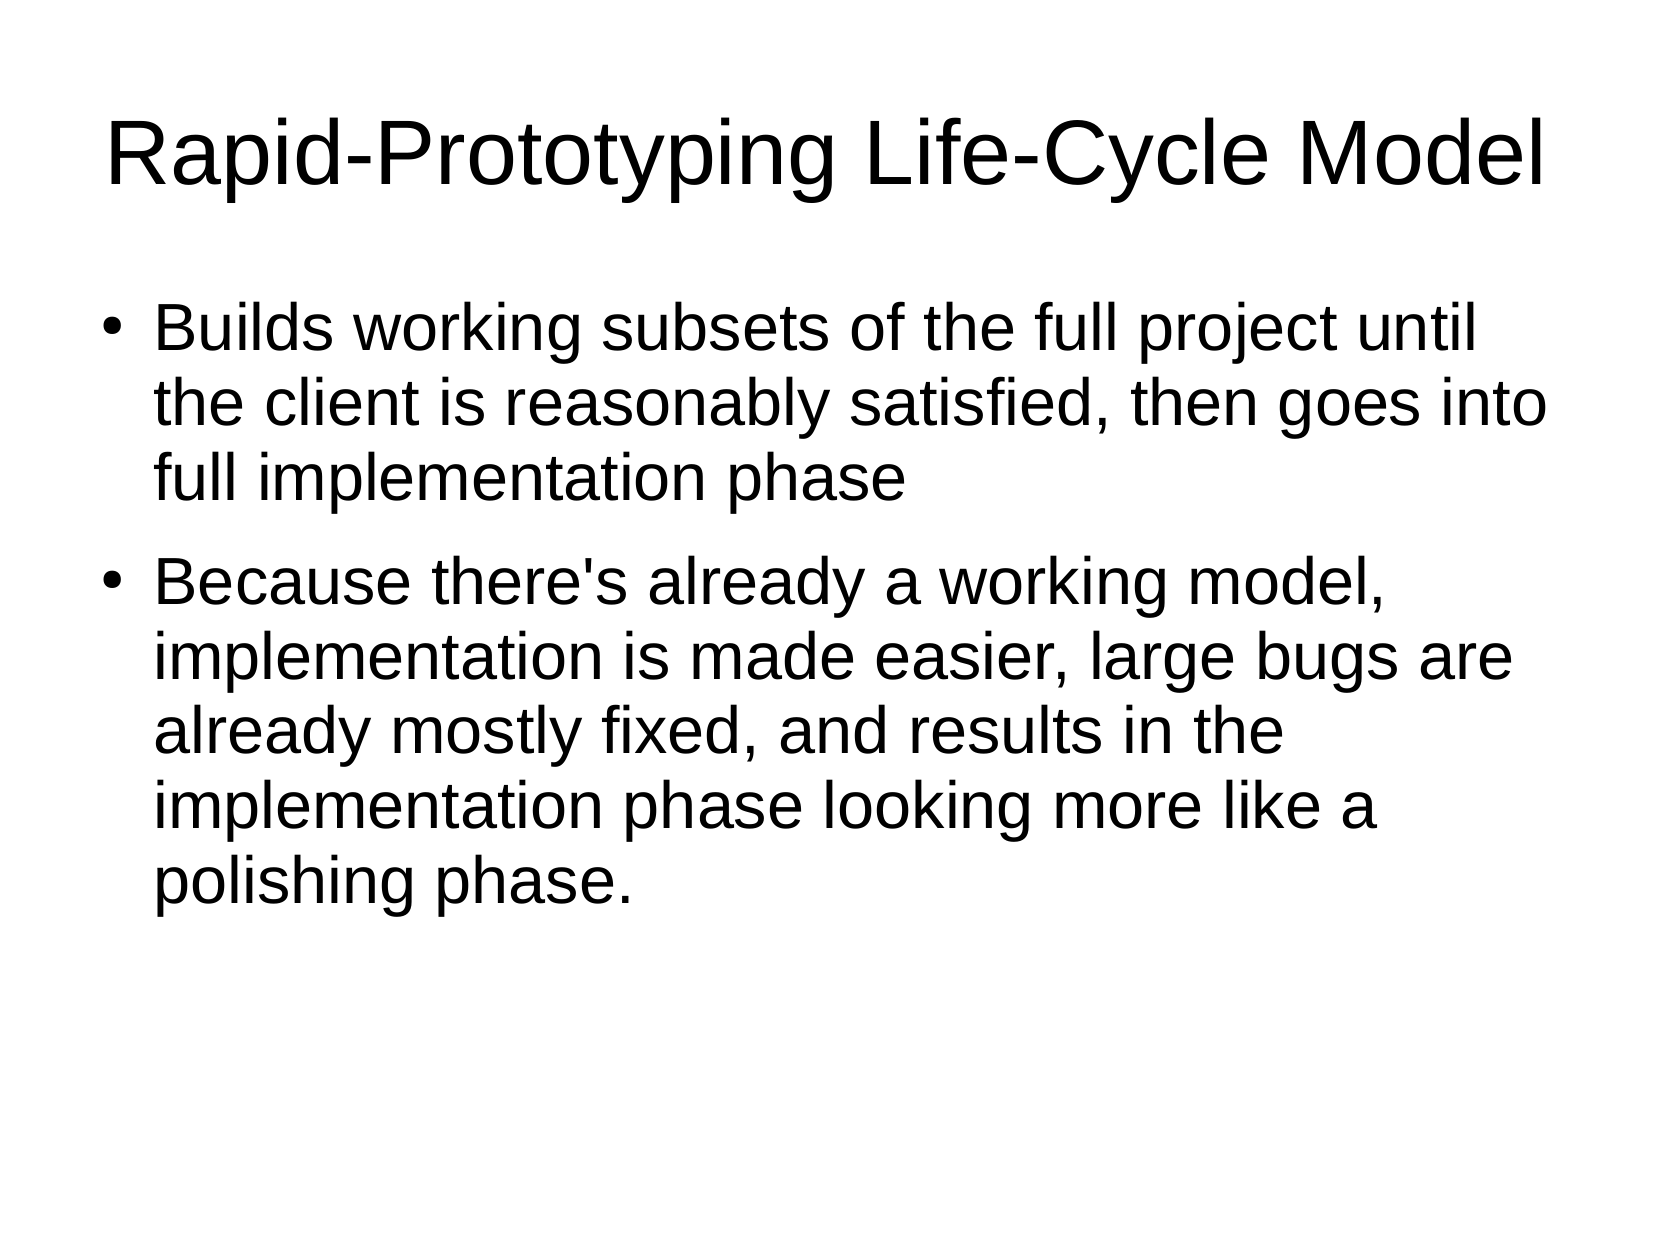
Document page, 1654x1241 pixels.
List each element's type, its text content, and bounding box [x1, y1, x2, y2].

title Rapid-Prototyping Life-Cycle Model [82, 49, 1571, 257]
list Builds working subsets of the full project until the client is reasonably satisfied, then goes into full implementation phase Because there's already a working model, implementation is made easier, large bugs are already mostly fixed, and results in the implementation phase looking more like a polishing phase. [82, 290, 1571, 1010]
